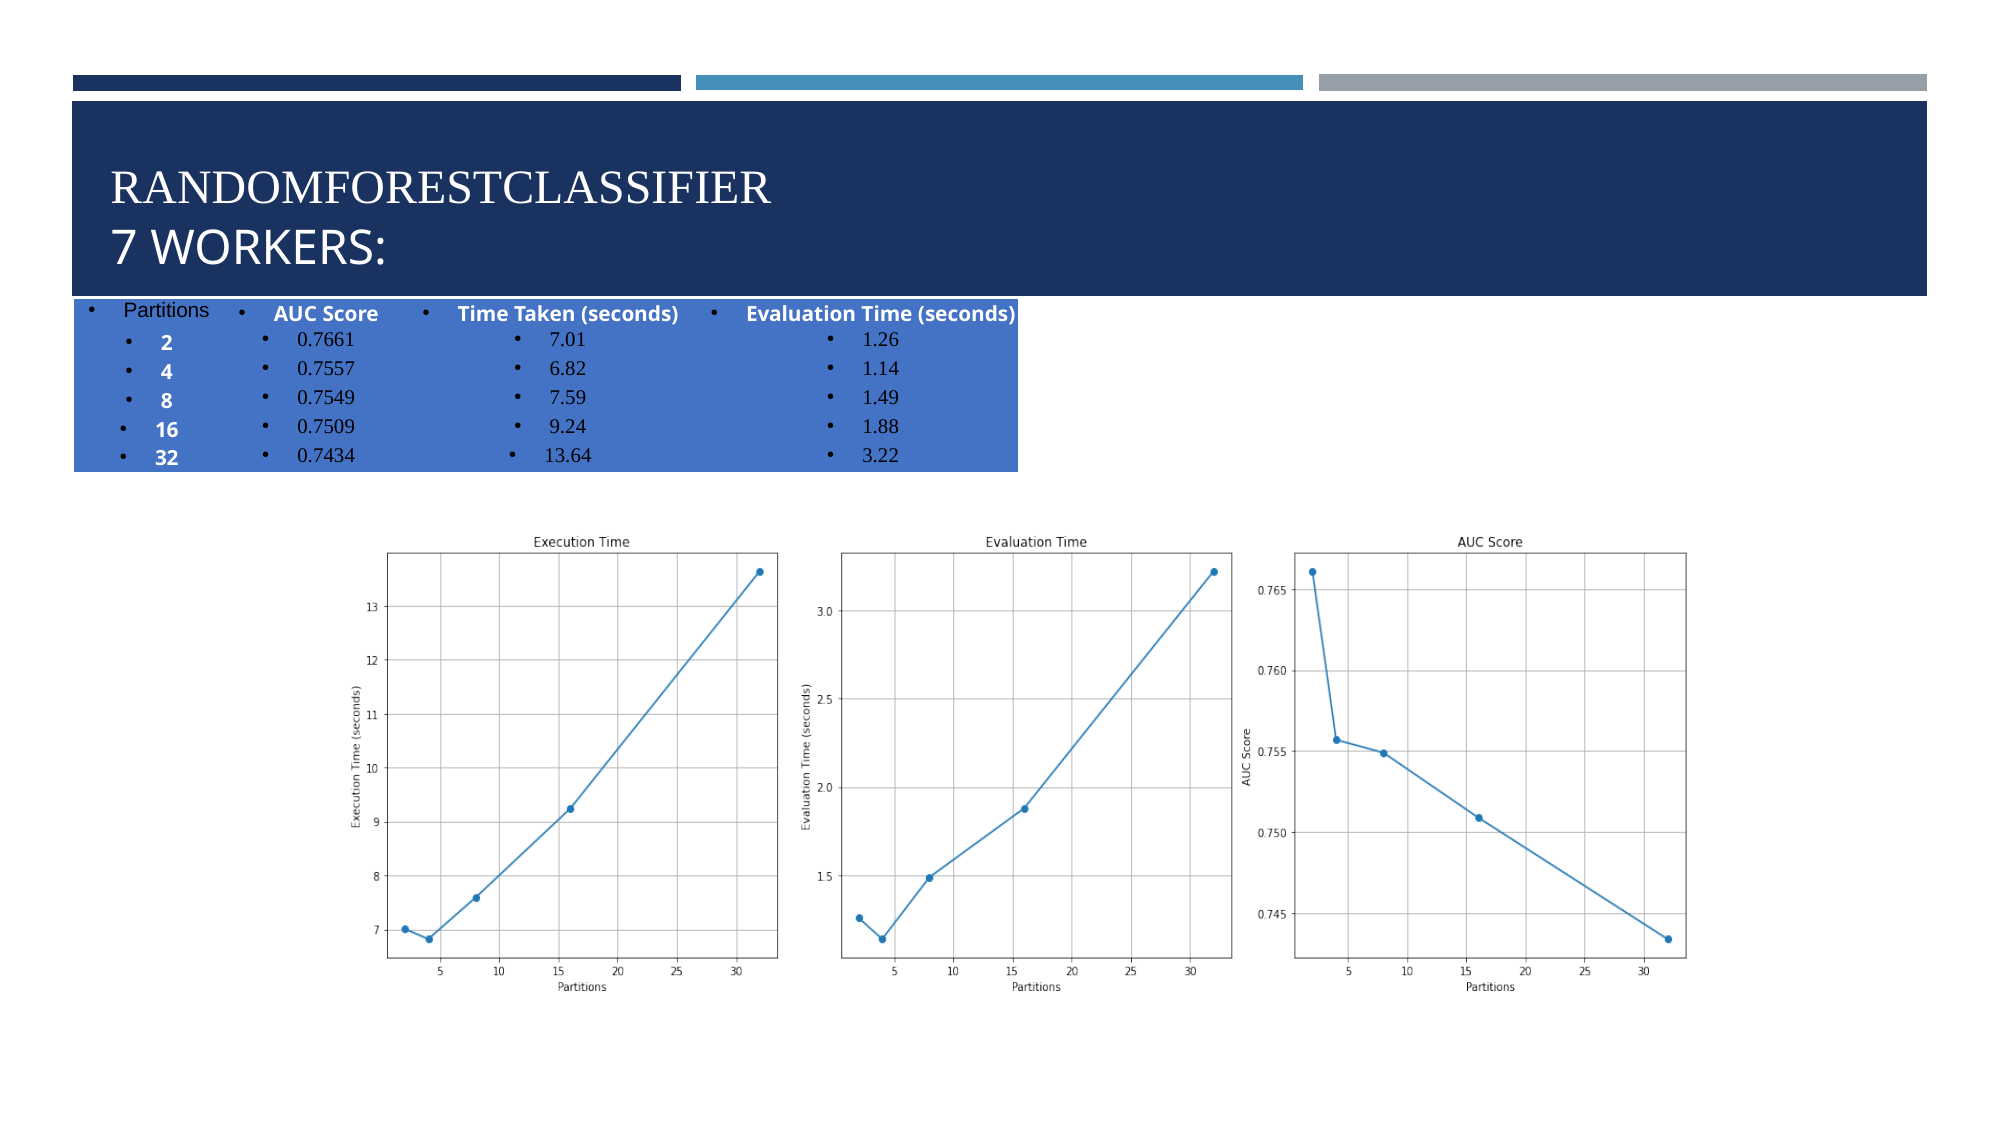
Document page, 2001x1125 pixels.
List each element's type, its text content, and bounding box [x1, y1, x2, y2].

table_cell 7.01 [392, 328, 708, 356]
table_cell 8 [74, 385, 224, 414]
table_header Time Taken (seconds) [392, 299, 708, 328]
table_cell 4 [74, 356, 224, 385]
table_cell 3.22 [708, 443, 1018, 472]
table_cell 0.7557 [224, 356, 392, 385]
table_cell 1.26 [708, 328, 1018, 356]
table_cell 0.7549 [224, 385, 392, 414]
table_cell 0.7509 [224, 414, 392, 443]
table_header Evaluation Time (seconds) [708, 299, 1018, 328]
table_header Partitions [74, 299, 224, 328]
picture [344, 528, 1692, 1000]
table_header AUC Score [224, 299, 392, 328]
table_cell 2 [74, 328, 224, 356]
table_cell 0.7661 [224, 328, 392, 356]
title RandomForestClassifier 7 workers: [95, 115, 1905, 282]
table_cell 1.88 [708, 414, 1018, 443]
table_cell 0.7434 [224, 443, 392, 472]
table_cell 16 [74, 414, 224, 443]
table_cell 1.14 [708, 356, 1018, 385]
table_cell 7.59 [392, 385, 708, 414]
table_cell 6.82 [392, 356, 708, 385]
table_cell 32 [74, 443, 224, 472]
table_cell 1.49 [708, 385, 1018, 414]
table_cell 9.24 [392, 414, 708, 443]
table_cell 13.64 [392, 443, 708, 472]
